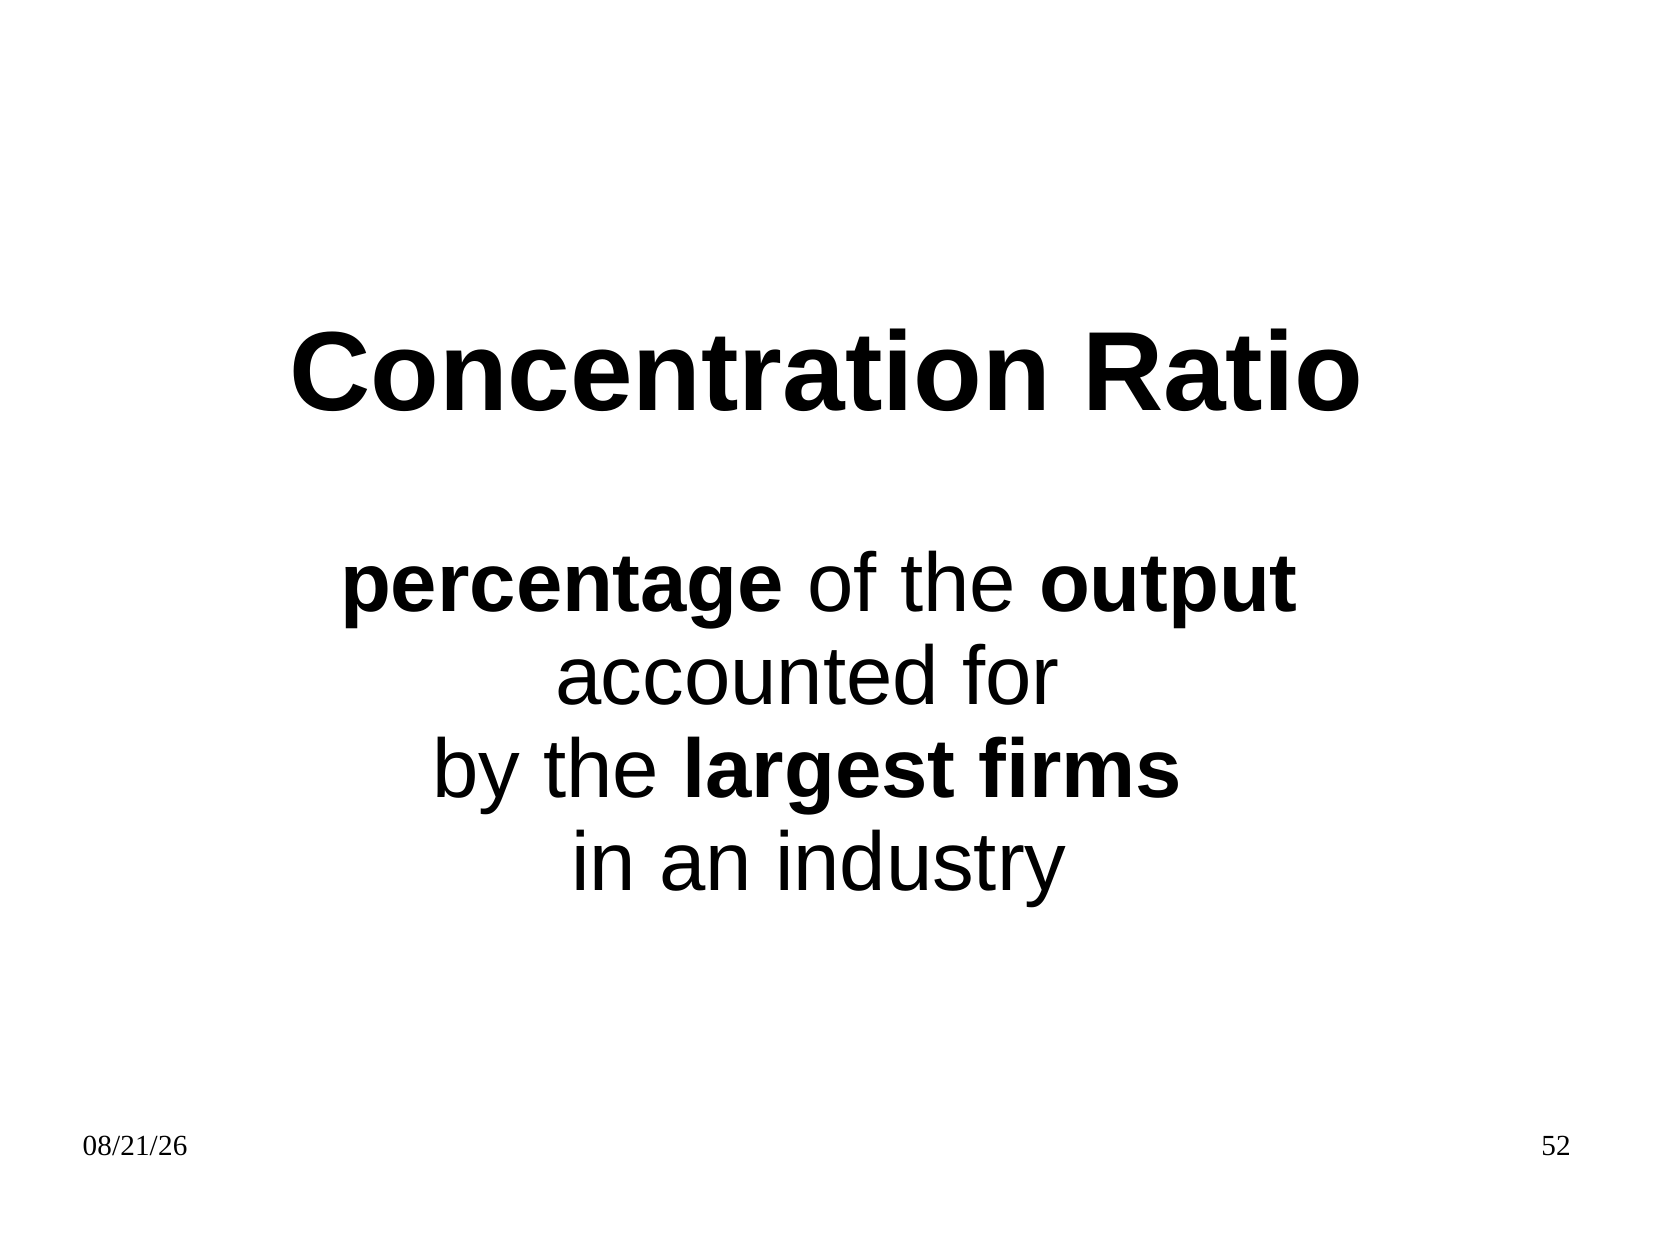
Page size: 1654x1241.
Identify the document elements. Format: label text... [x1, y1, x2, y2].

title Concentration Ratio [82, 267, 1571, 476]
subtitle percentage of the output accounted for by the largest firms in an industry [75, 536, 1564, 909]
